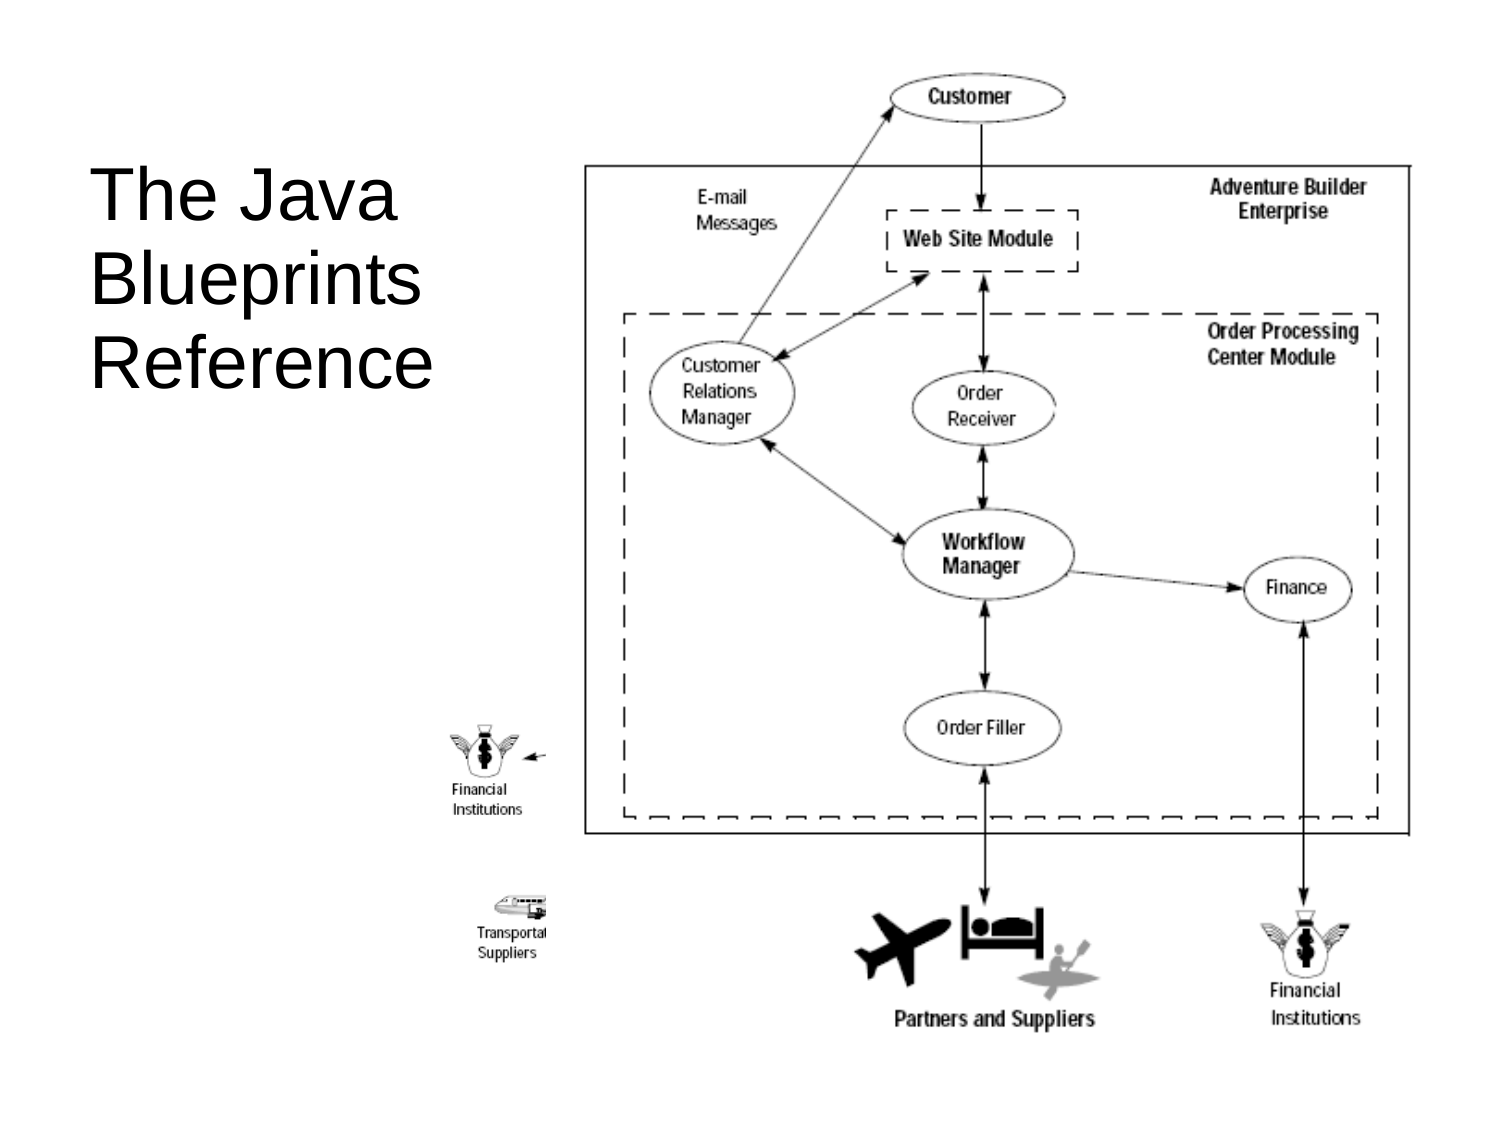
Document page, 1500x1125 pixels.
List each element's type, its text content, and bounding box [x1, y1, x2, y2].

picture [433, 50, 1438, 1038]
title The Java Blueprints Reference [74, 45, 550, 513]
